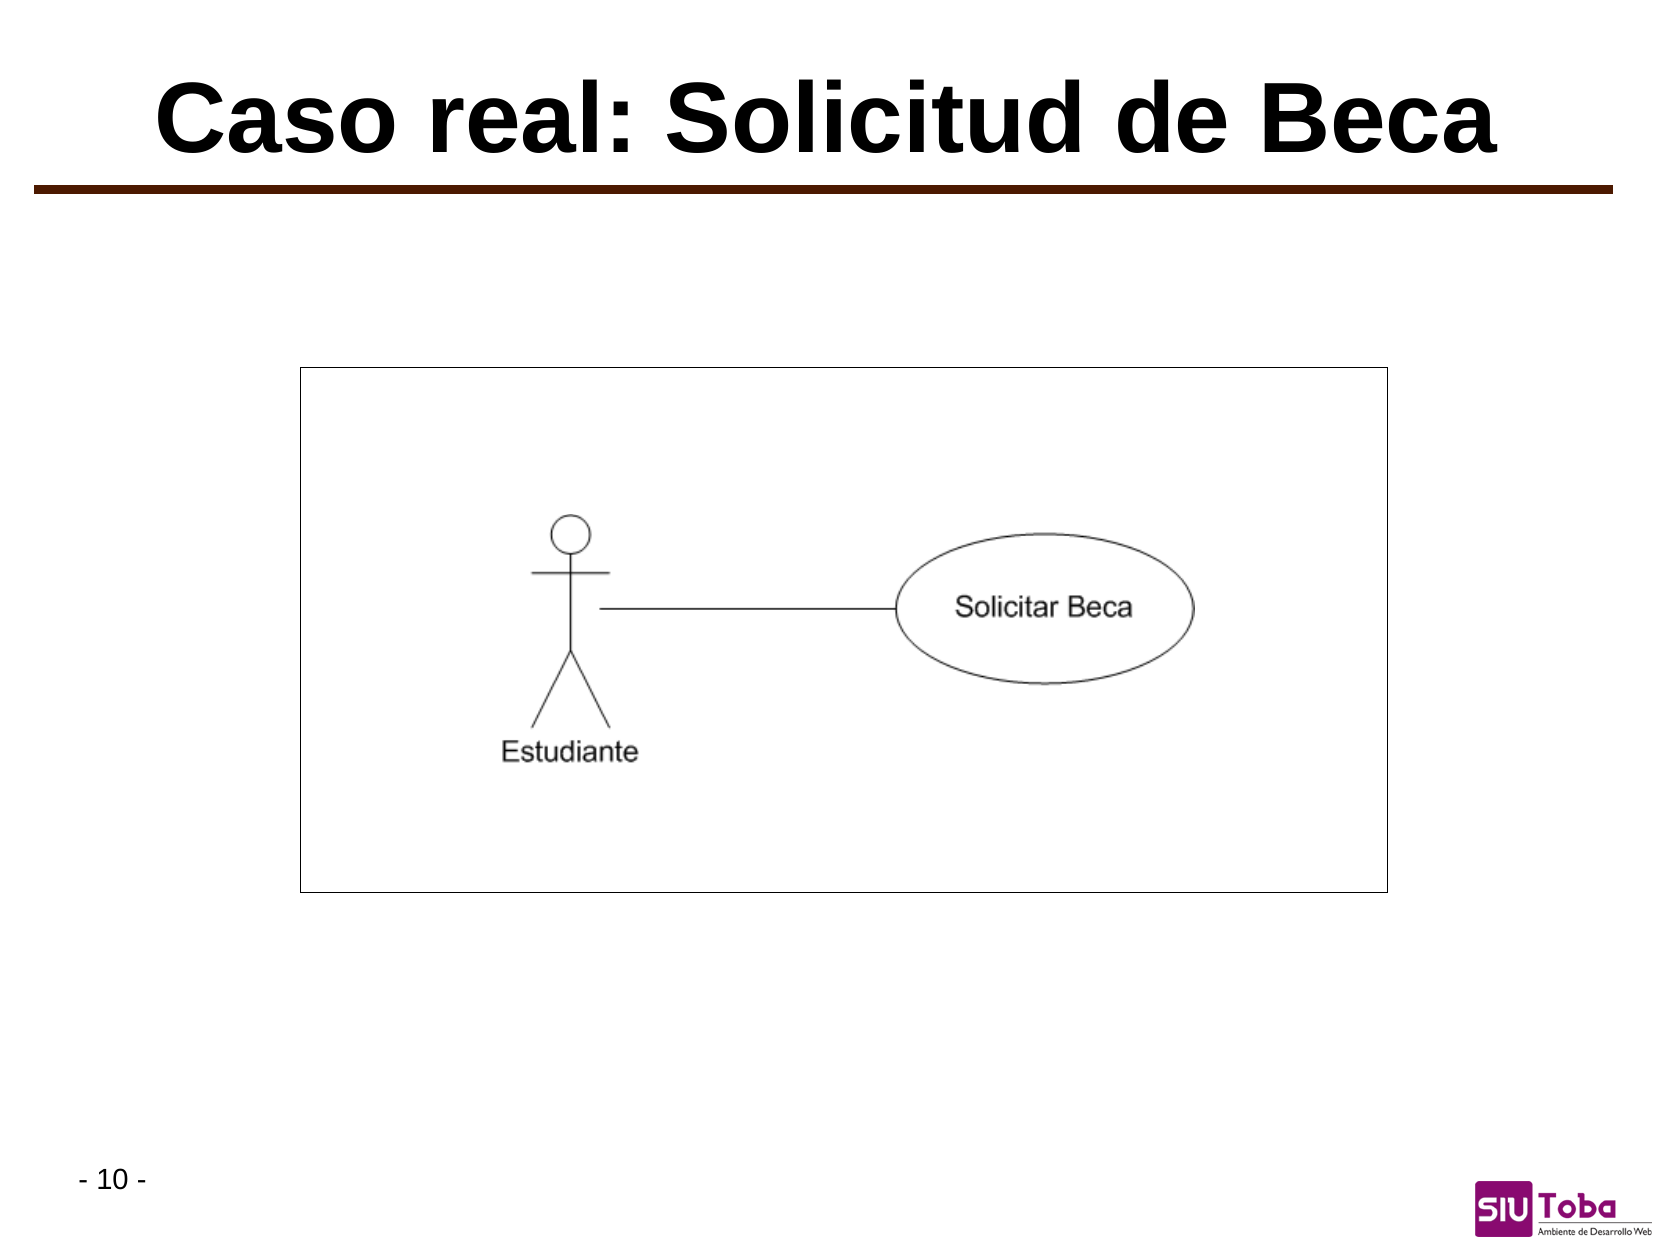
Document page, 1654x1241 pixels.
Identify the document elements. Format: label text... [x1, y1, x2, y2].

text_box [300, 367, 1388, 893]
picture [501, 514, 1195, 772]
title Caso real: Solicitud de Beca [58, 47, 1594, 188]
picture [1475, 1181, 1652, 1237]
